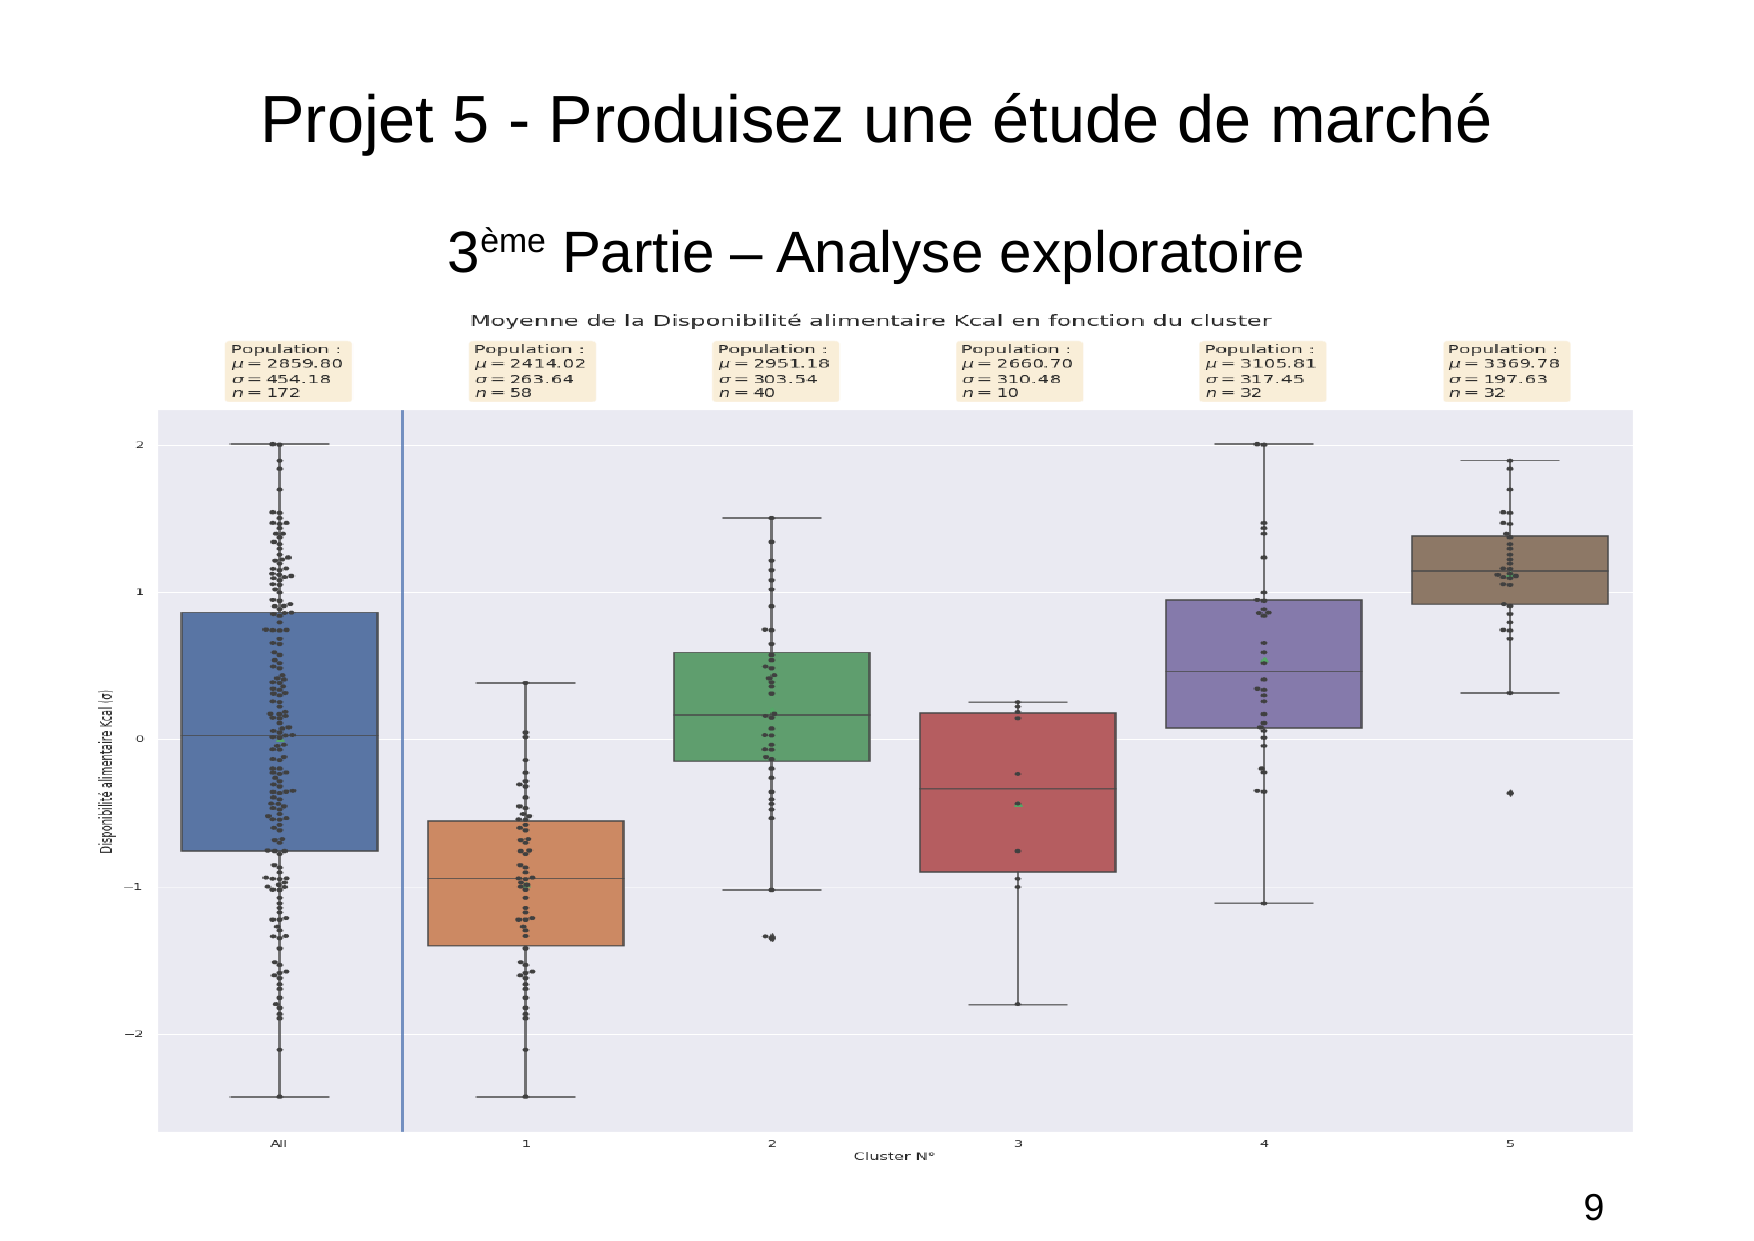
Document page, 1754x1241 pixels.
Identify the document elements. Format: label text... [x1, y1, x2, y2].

subtitle 3ème Partie – Analyse exploratoire [140, 188, 1614, 307]
title Projet 5 - Produisez une étude de marché [140, 48, 1614, 188]
text_box <numéro> [1568, 1178, 1754, 1241]
picture [82, 307, 1654, 1173]
